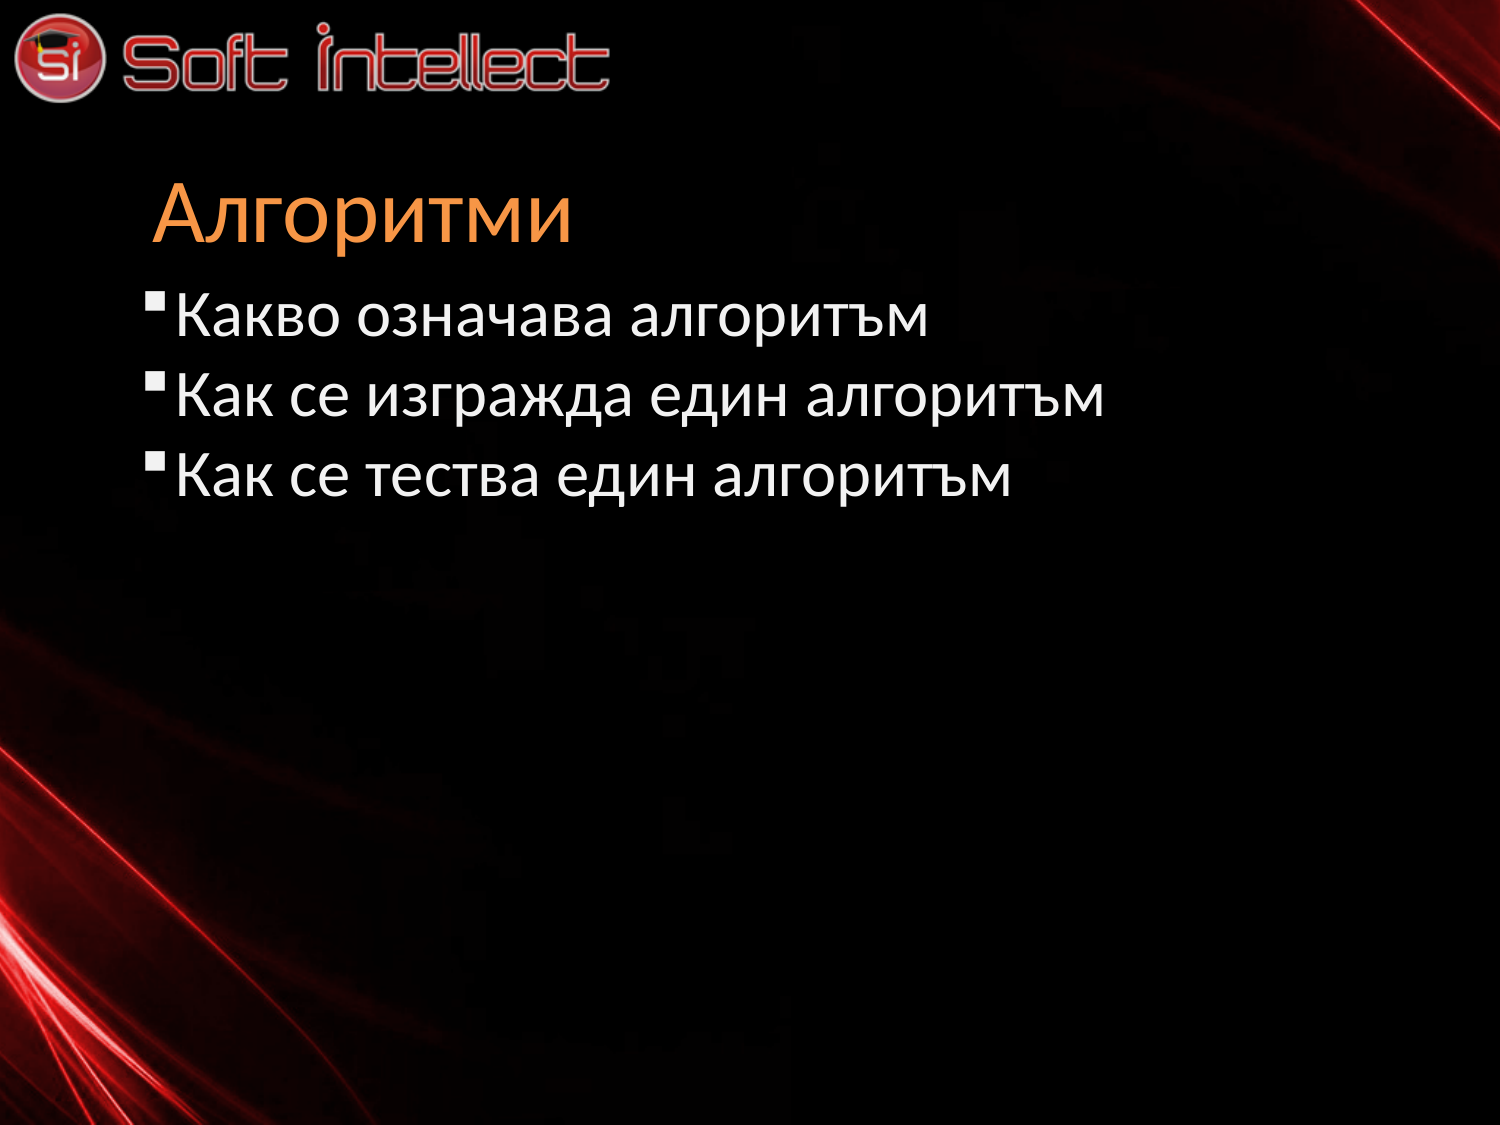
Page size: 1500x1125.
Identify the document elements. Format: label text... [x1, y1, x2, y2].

picture [0, 0, 1500, 1125]
text_box Какво означава алгоритъм Как се изгражда един алгоритъм Как се тества един алгоритъм [125, 262, 1413, 1005]
text_box Алгоритми [137, 112, 1488, 300]
